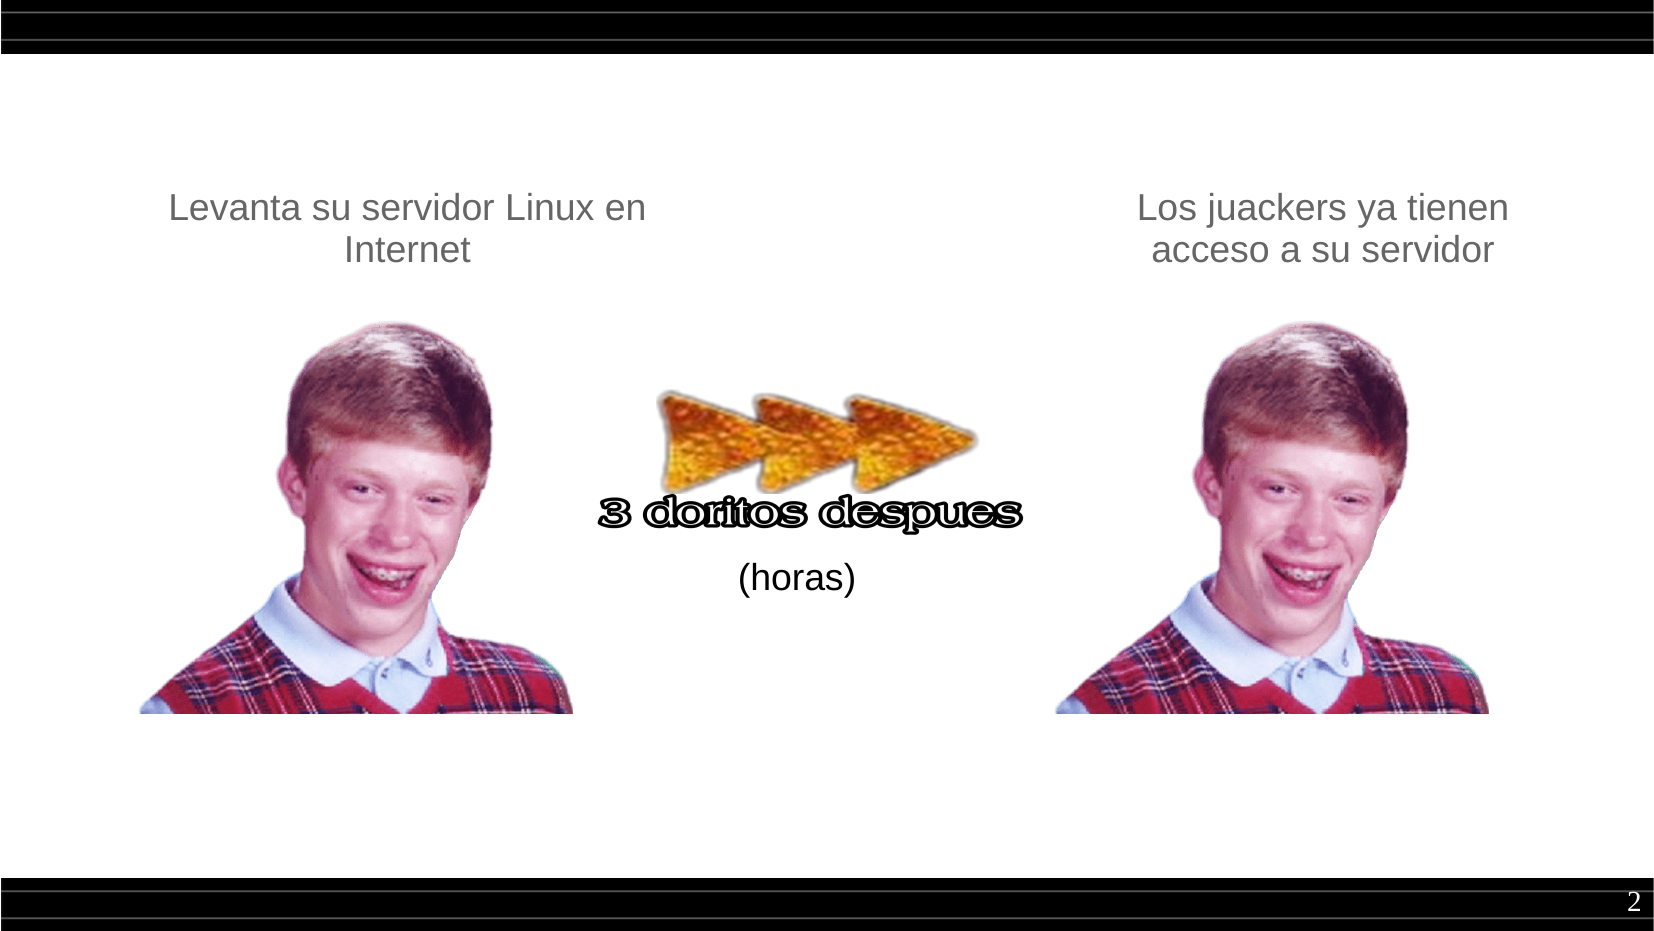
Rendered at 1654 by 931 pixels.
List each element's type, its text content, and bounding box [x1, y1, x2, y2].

picture [131, 301, 1489, 737]
text_box Los juackers ya tienen acceso a su servidor [1063, 178, 1583, 278]
picture [1, 0, 1654, 54]
picture [1, 878, 1654, 931]
text_box (horas) [631, 549, 963, 607]
text_box Levanta su servidor Linux en Internet [147, 178, 668, 278]
